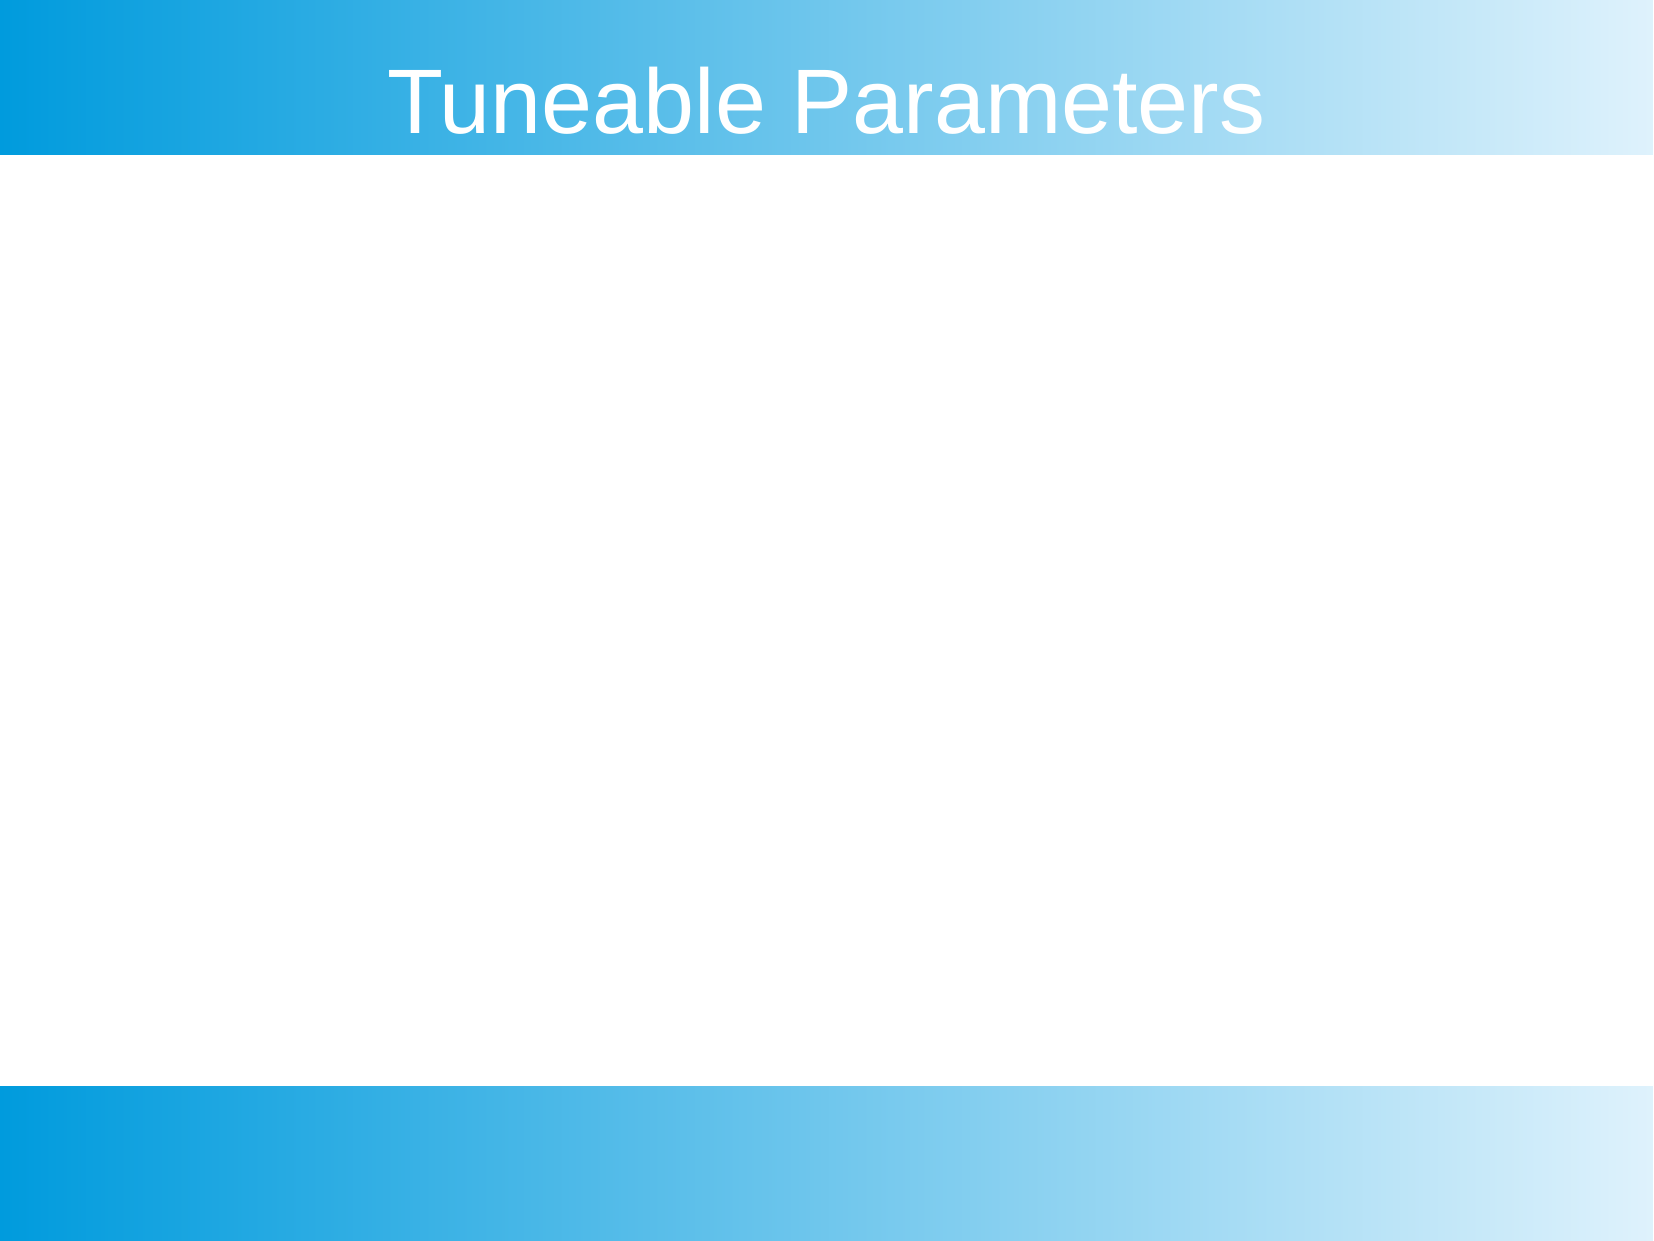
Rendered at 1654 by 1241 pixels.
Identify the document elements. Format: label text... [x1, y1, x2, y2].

title Tuneable Parameters [82, 49, 1571, 155]
